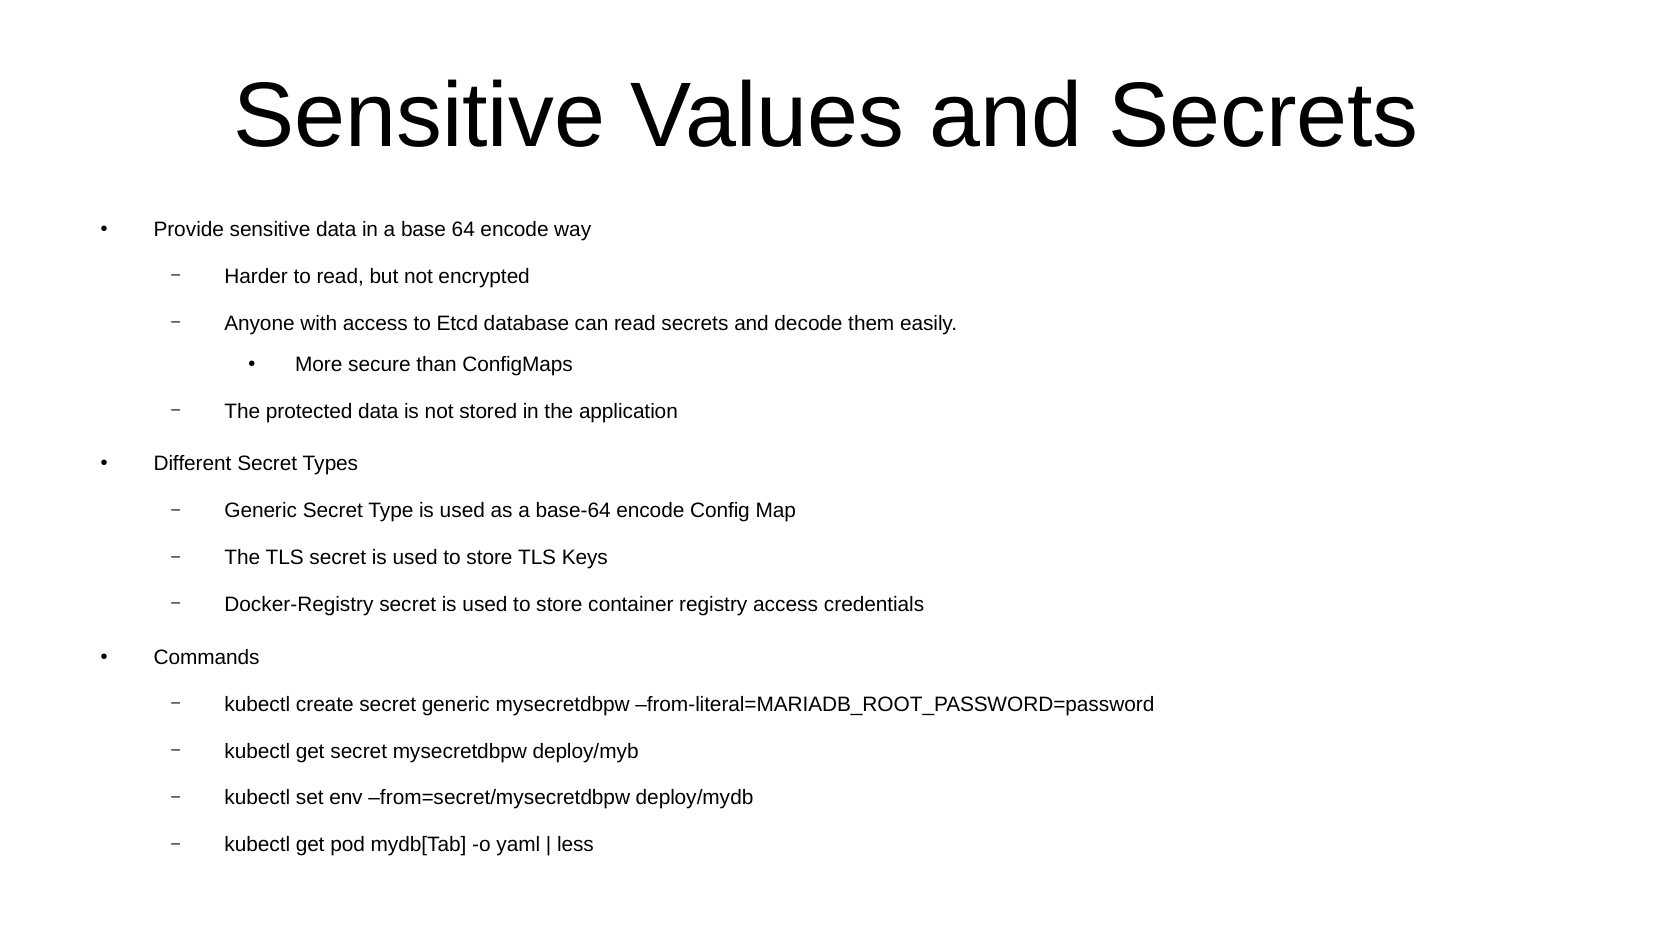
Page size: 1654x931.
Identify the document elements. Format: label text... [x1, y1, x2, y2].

list Provide sensitive data in a base 64 encode way Harder to read, but not encrypted Anyone with access to Etcd database can read secrets and decode them easily. More secure than ConfigMaps The protected data is not stored in the application Different Secret Types Generic Secret Type is used as a base-64 encode Config Map The TLS secret is used to store TLS Keys Docker-Registry secret is used to store container registry access credentials Commands kubectl create secret generic mysecretdbpw –from-literal=MARIADB_ROOT_PASSWORD=password kubectl get secret mysecretdbpw deploy/myb kubectl set env –from=secret/mysecretdbpw deploy/mydb kubectl get pod mydb[Tab] -o yaml | less [82, 217, 1613, 901]
title Sensitive Values and Secrets [82, 37, 1571, 193]
